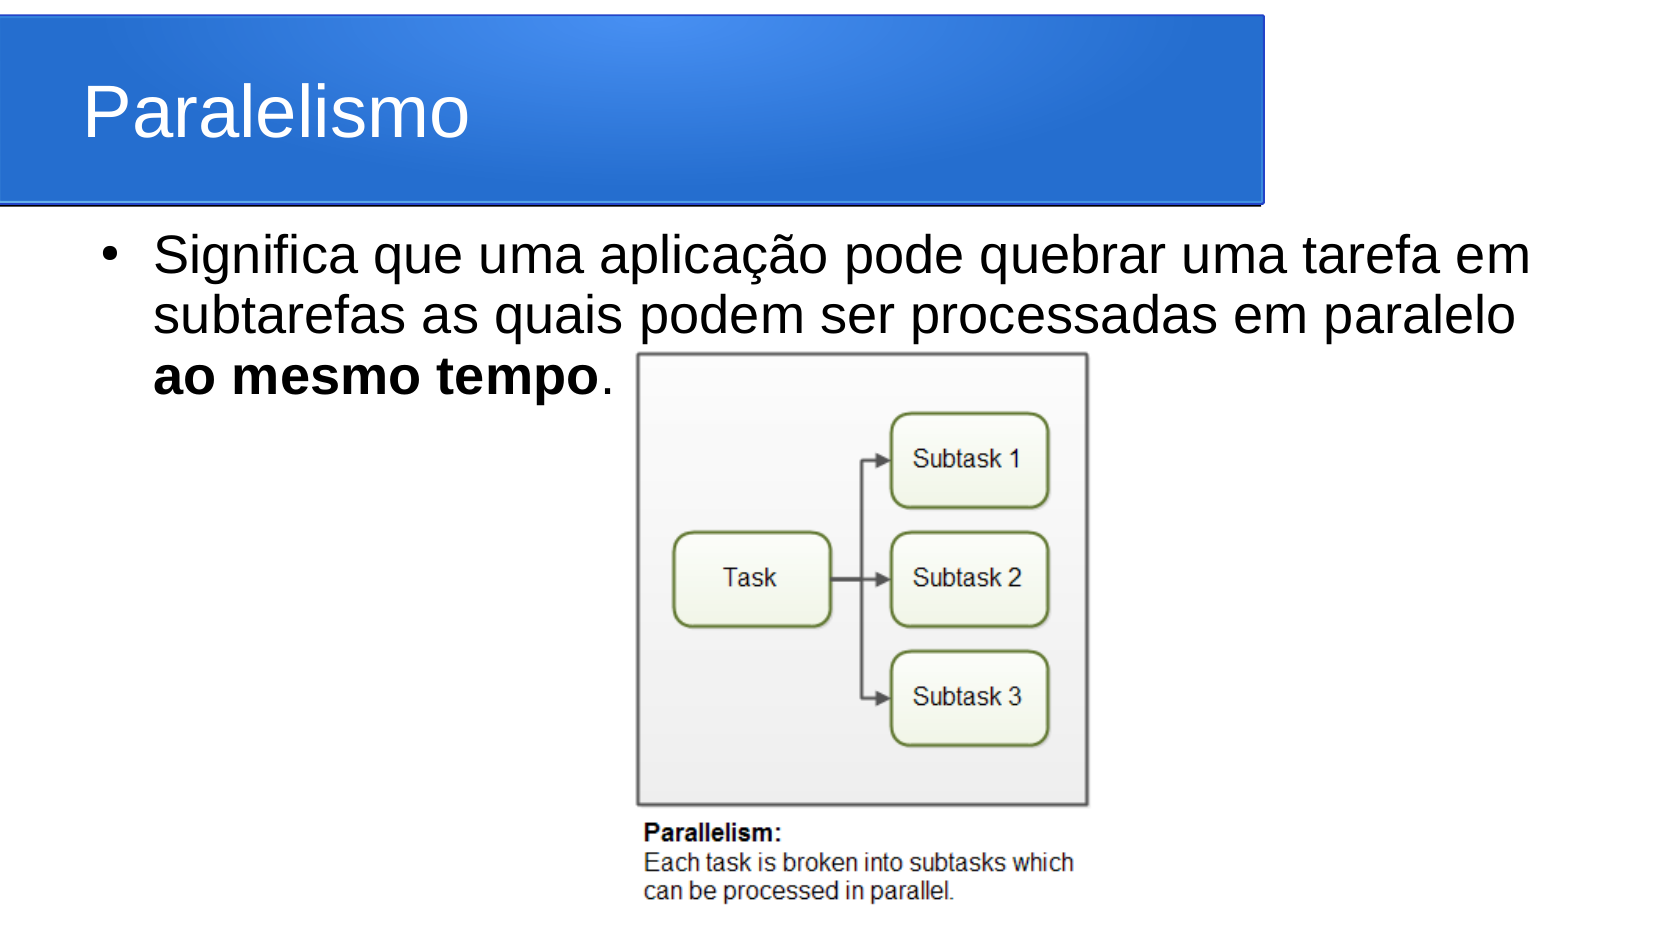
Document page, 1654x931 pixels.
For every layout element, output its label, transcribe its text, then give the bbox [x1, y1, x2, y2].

list Significa que uma aplicação pode quebrar uma tarefa em subtarefas as quais podem ser processadas em paralelo ao mesmo tempo. [82, 224, 1571, 764]
title Paralelismo [82, 35, 1235, 189]
picture [614, 764, 1113, 931]
